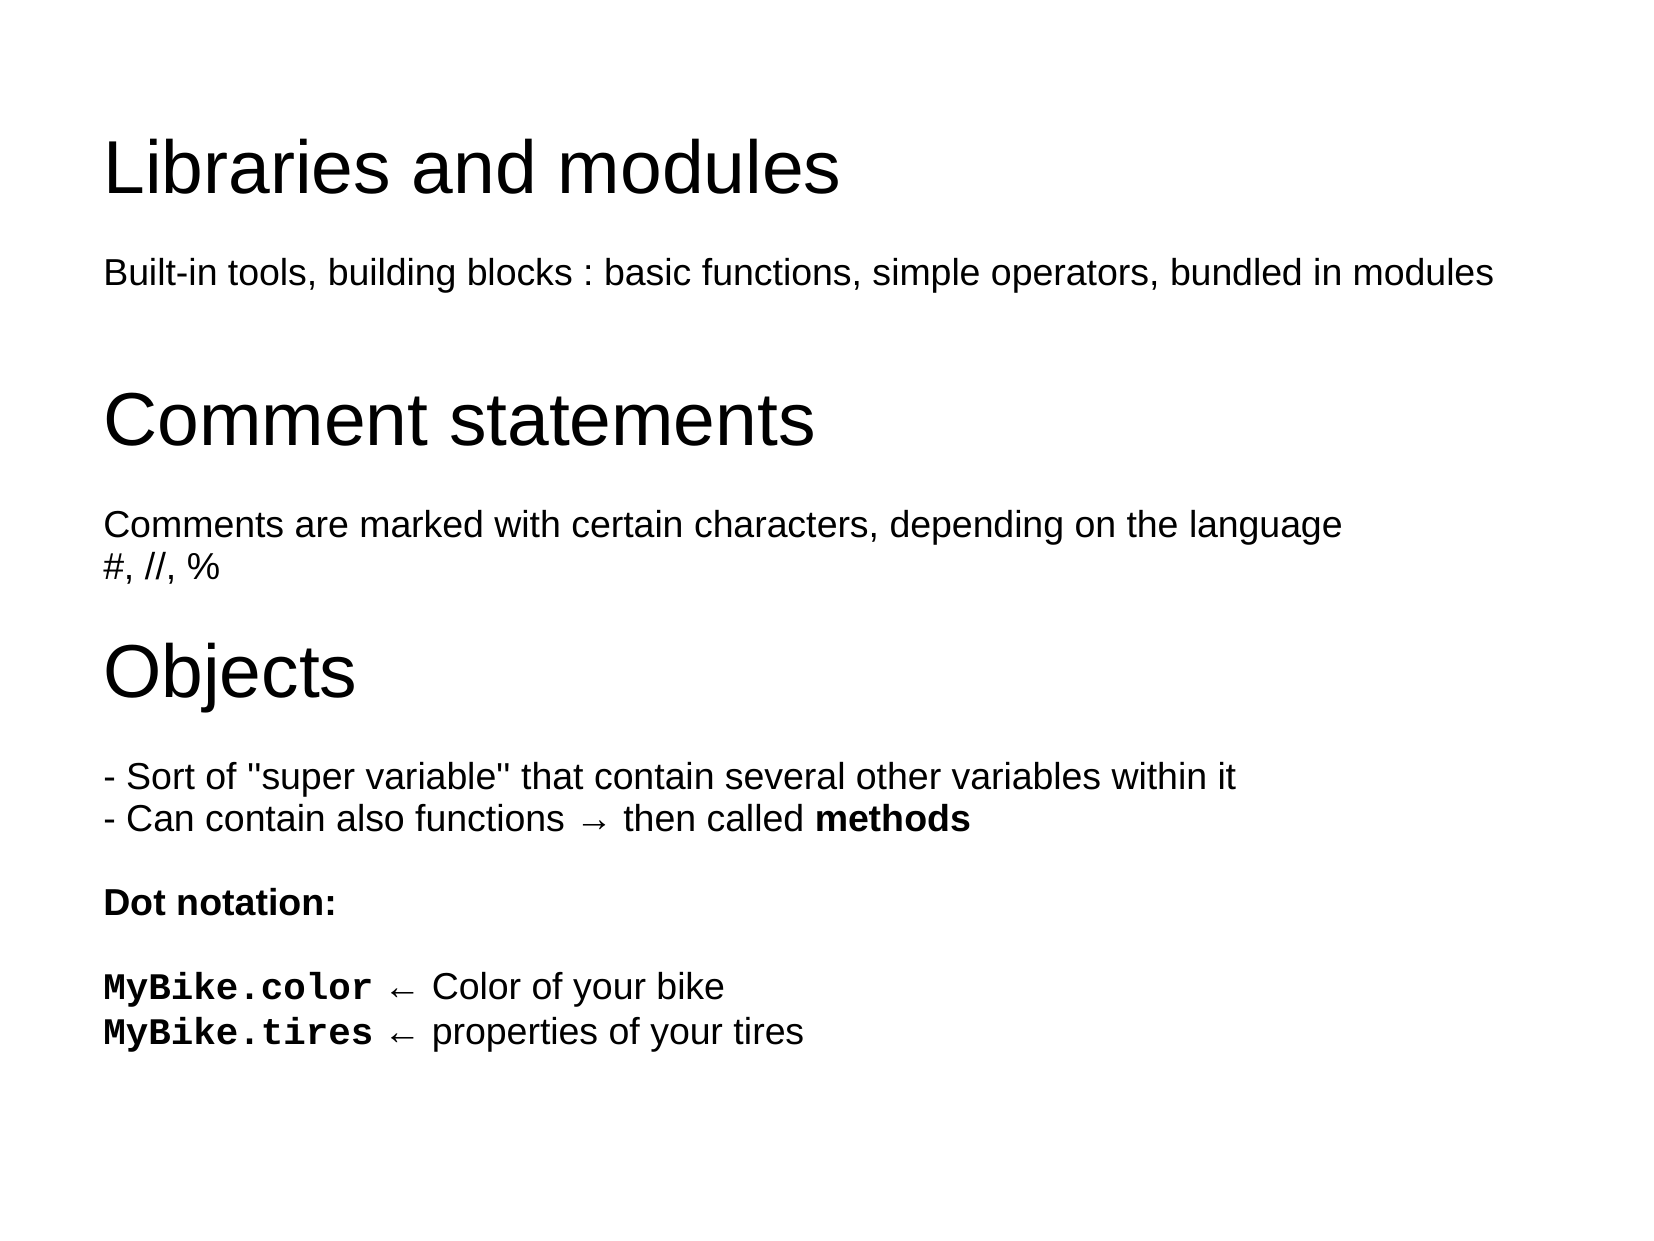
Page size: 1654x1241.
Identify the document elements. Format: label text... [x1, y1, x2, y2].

text_box Libraries and modules Built-in tools, building blocks : basic functions, simple operators, bundled in modules Comment statements Comments are marked with certain characters, depending on the language #, //, % Objects - Sort of ''super variable'' that contain several other variables within it - Can contain also functions → then called methods Dot notation: MyBike.color ← Color of your bike MyBike.tires ← properties of your tires [88, 118, 1595, 1125]
